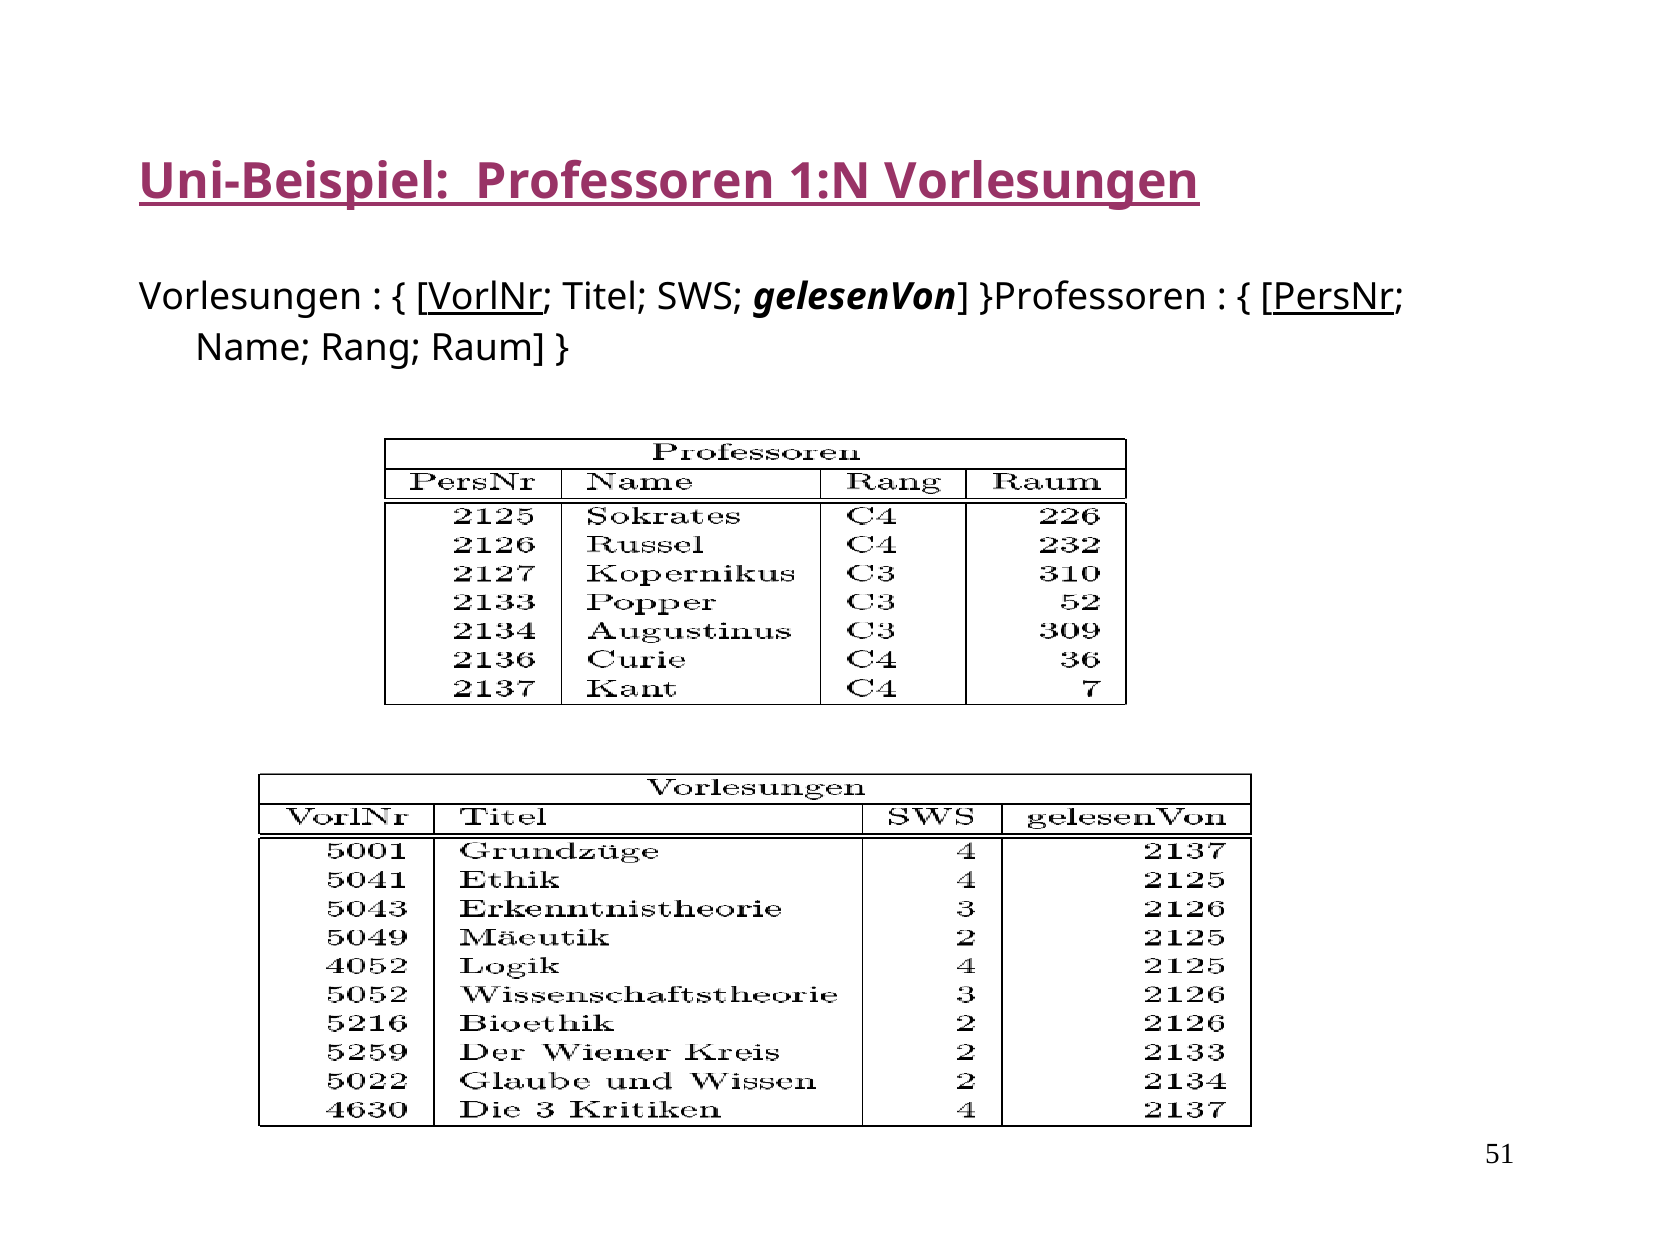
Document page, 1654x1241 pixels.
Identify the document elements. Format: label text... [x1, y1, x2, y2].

list Vorlesungen : { [VorlNr; Titel; SWS; gelesenVon] }Professoren : { [PersNr; Name; Rang; Raum] } [124, 261, 1530, 1103]
picture [215, 423, 1270, 1138]
title Uni-Beispiel: Professoren 1:N Vorlesungen [124, 110, 1530, 249]
